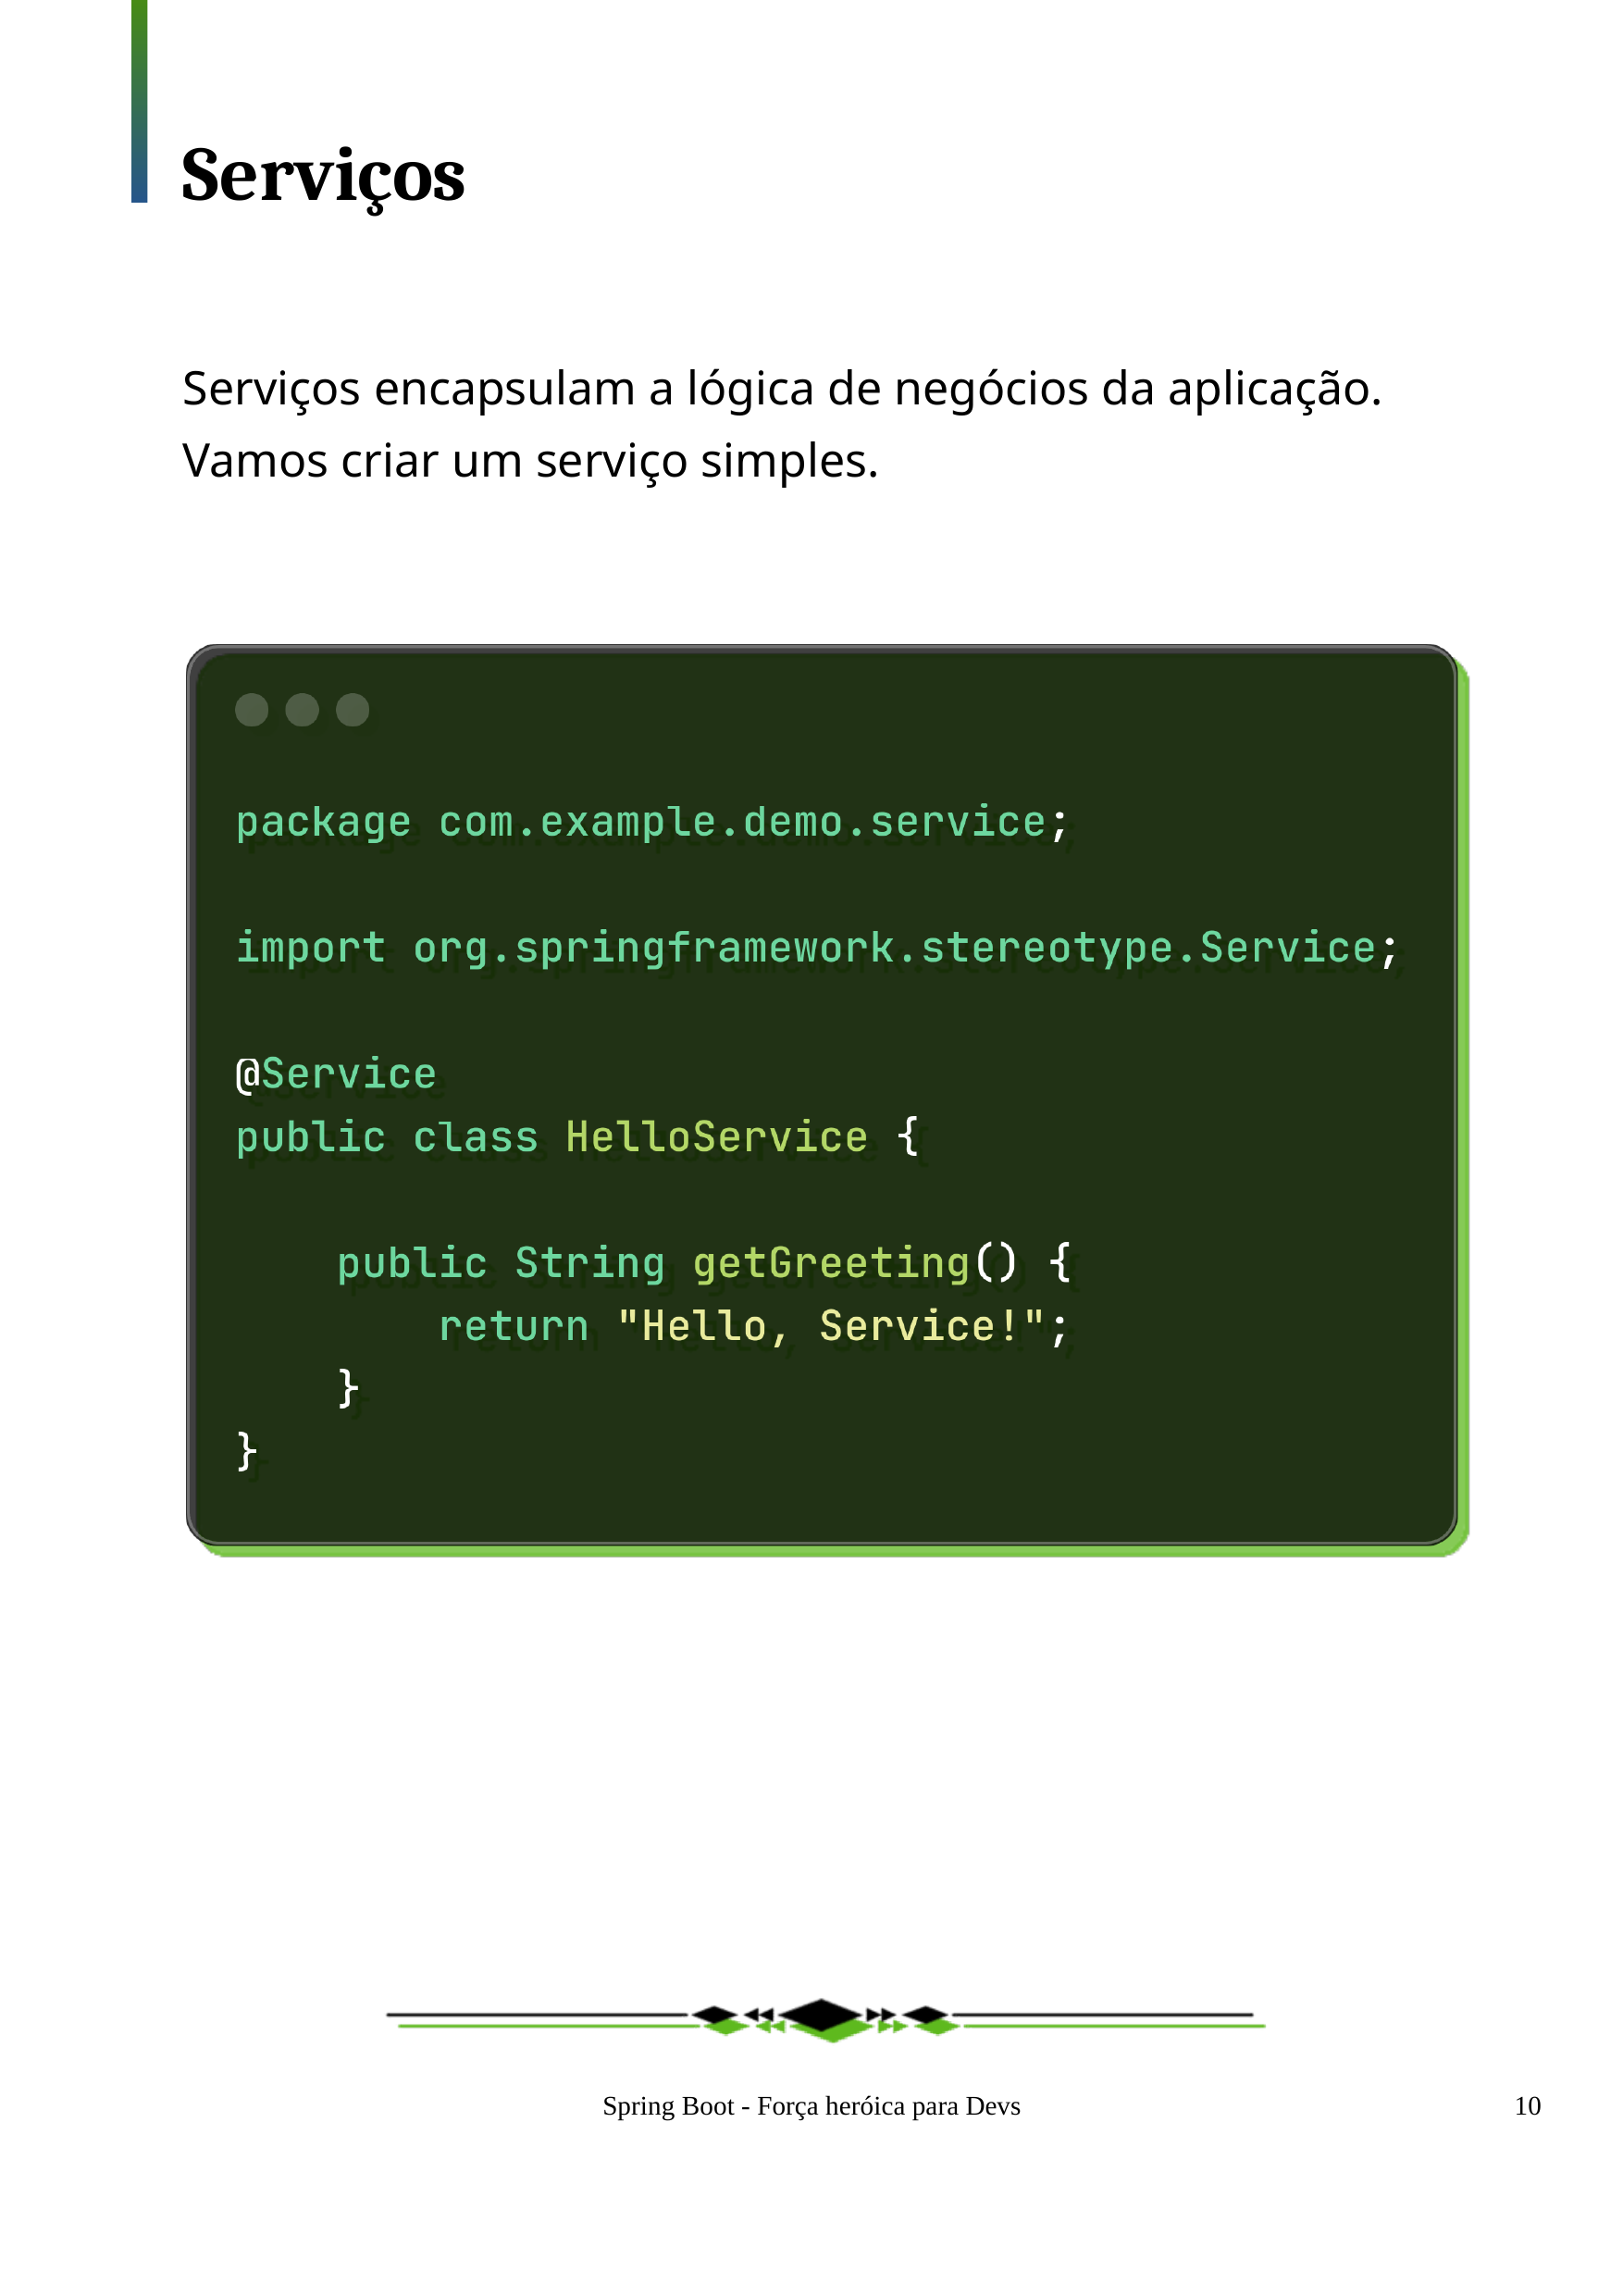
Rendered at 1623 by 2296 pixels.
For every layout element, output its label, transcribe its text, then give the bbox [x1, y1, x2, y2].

text_box Serviços [169, 119, 1563, 230]
picture [10, 468, 1623, 1722]
text_box Serviços encapsulam a lógica de negócios da aplicação. Vamos criar um serviço simples. [169, 230, 1476, 468]
text_box [130, 0, 148, 203]
picture [364, 1754, 1290, 2276]
